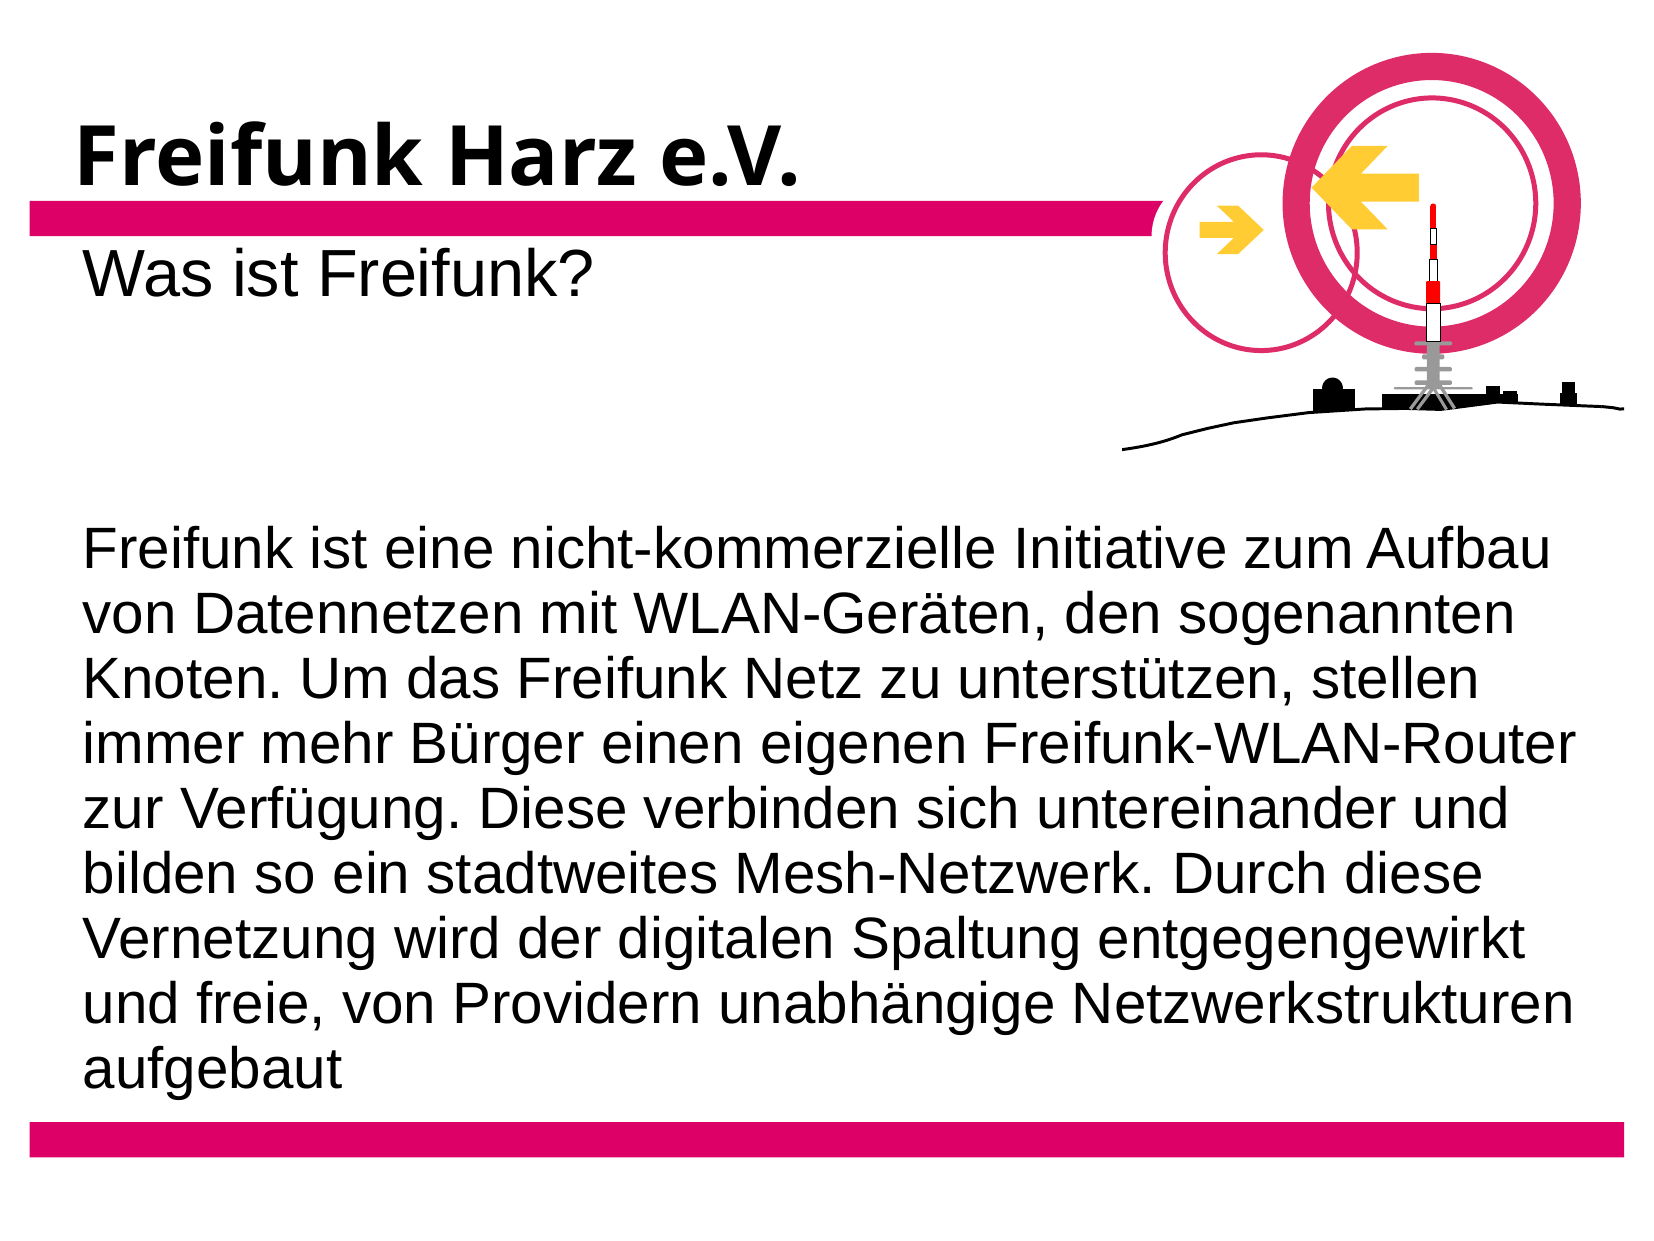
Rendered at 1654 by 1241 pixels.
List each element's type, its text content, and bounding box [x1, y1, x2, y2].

text_box Was ist Freifunk? Freifunk ist eine nicht-kommerzielle Initiative zum Aufbau von Datennetzen mit WLAN-Geräten, den sogenannten Knoten. Um das Freifunk Netz zu unterstützen, stellen immer mehr Bürger einen eigenen Freifunk-WLAN-Router zur Verfügung. Diese verbinden sich untereinander und bilden so ein stadtweites Mesh-Netzwerk. Durch diese Vernetzung wird der digitalen Spaltung entgegengewirkt und freie, von Providern unabhängige Netzwerkstrukturen aufgebaut [82, 236, 1625, 1123]
